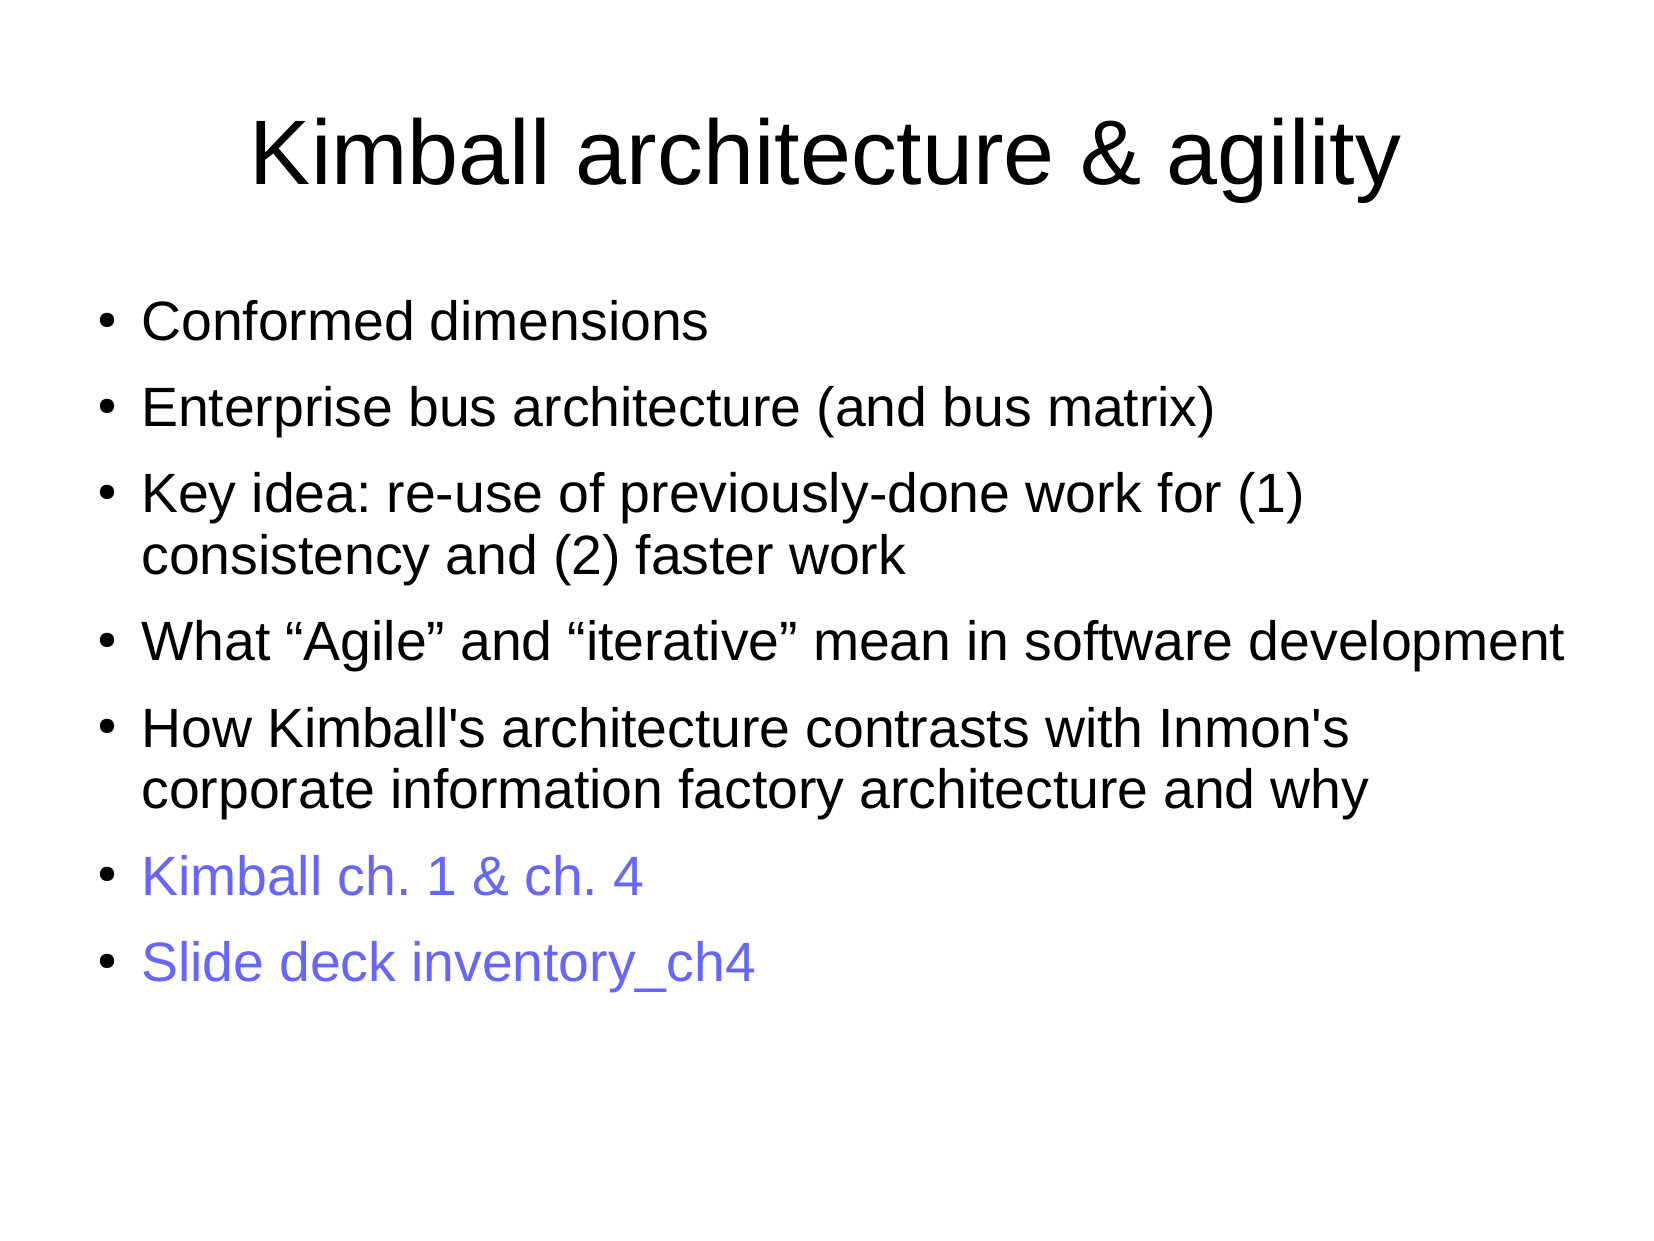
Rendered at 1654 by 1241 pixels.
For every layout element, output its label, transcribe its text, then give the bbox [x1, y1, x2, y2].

title Kimball architecture & agility [82, 49, 1571, 257]
list Conformed dimensions Enterprise bus architecture (and bus matrix) Key idea: re-use of previously-done work for (1) consistency and (2) faster work What “Agile” and “iterative” mean in software development How Kimball's architecture contrasts with Inmon's corporate information factory architecture and why Kimball ch. 1 & ch. 4 Slide deck inventory_ch4 [82, 290, 1571, 1010]
